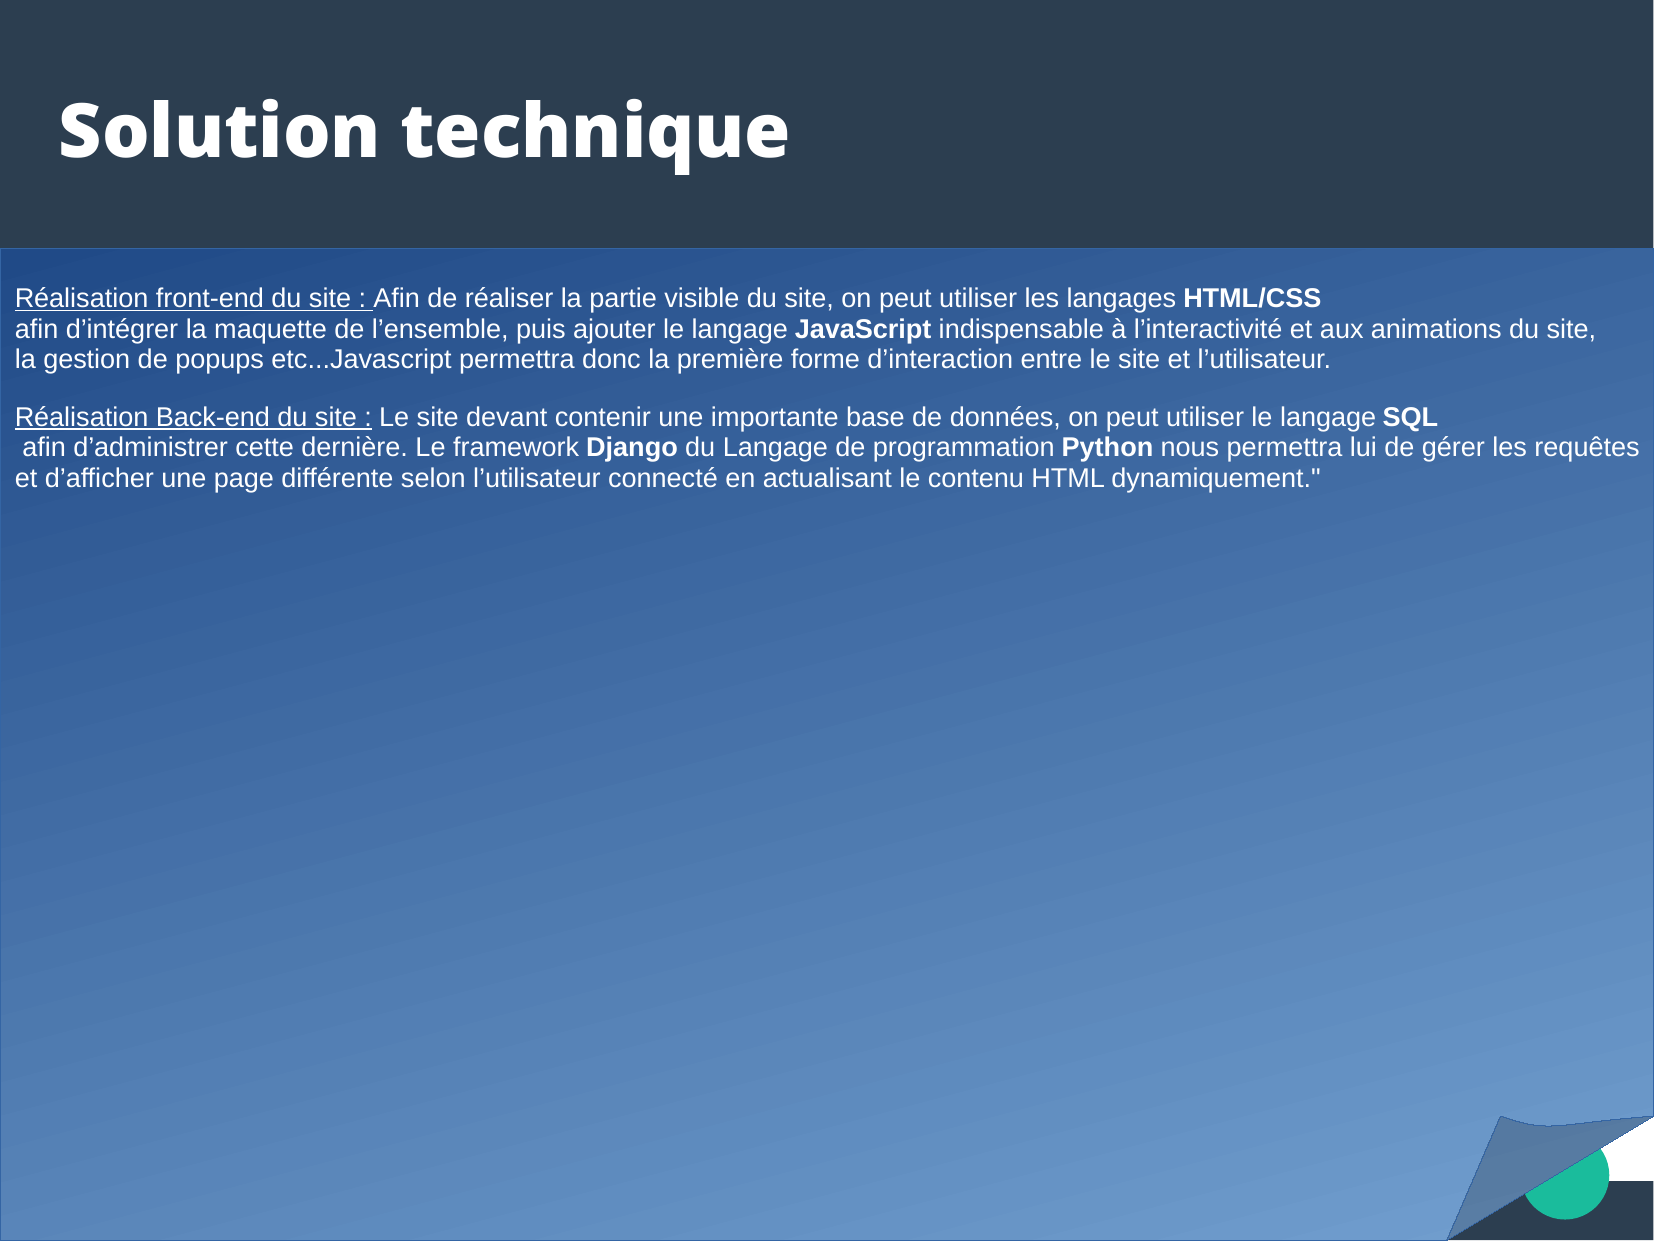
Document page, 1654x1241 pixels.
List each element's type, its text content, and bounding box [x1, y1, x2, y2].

title Solution technique [59, 49, 1595, 207]
text_box Réalisation front-end du site : Afin de réaliser la partie visible du site, on peut utiliser les langages HTML/CSS afin d’intégrer la maquette de l’ensemble, puis ajouter le langage JavaScript indispensable à l’interactivité et aux animations du site, la gestion de popups etc...Javascript permettra donc la première forme d’interaction entre le site et l’utilisateur. Réalisation Back-end du site : Le site devant contenir une importante base de données, on peut utiliser le langage SQL afin d’administrer cette dernière. Le framework Django du Langage de programmation Python nous permettra lui de gérer les requêtes et d’afficher une page différente selon l’utilisateur connecté en actualisant le contenu HTML dynamiquement." [0, 248, 1654, 1241]
